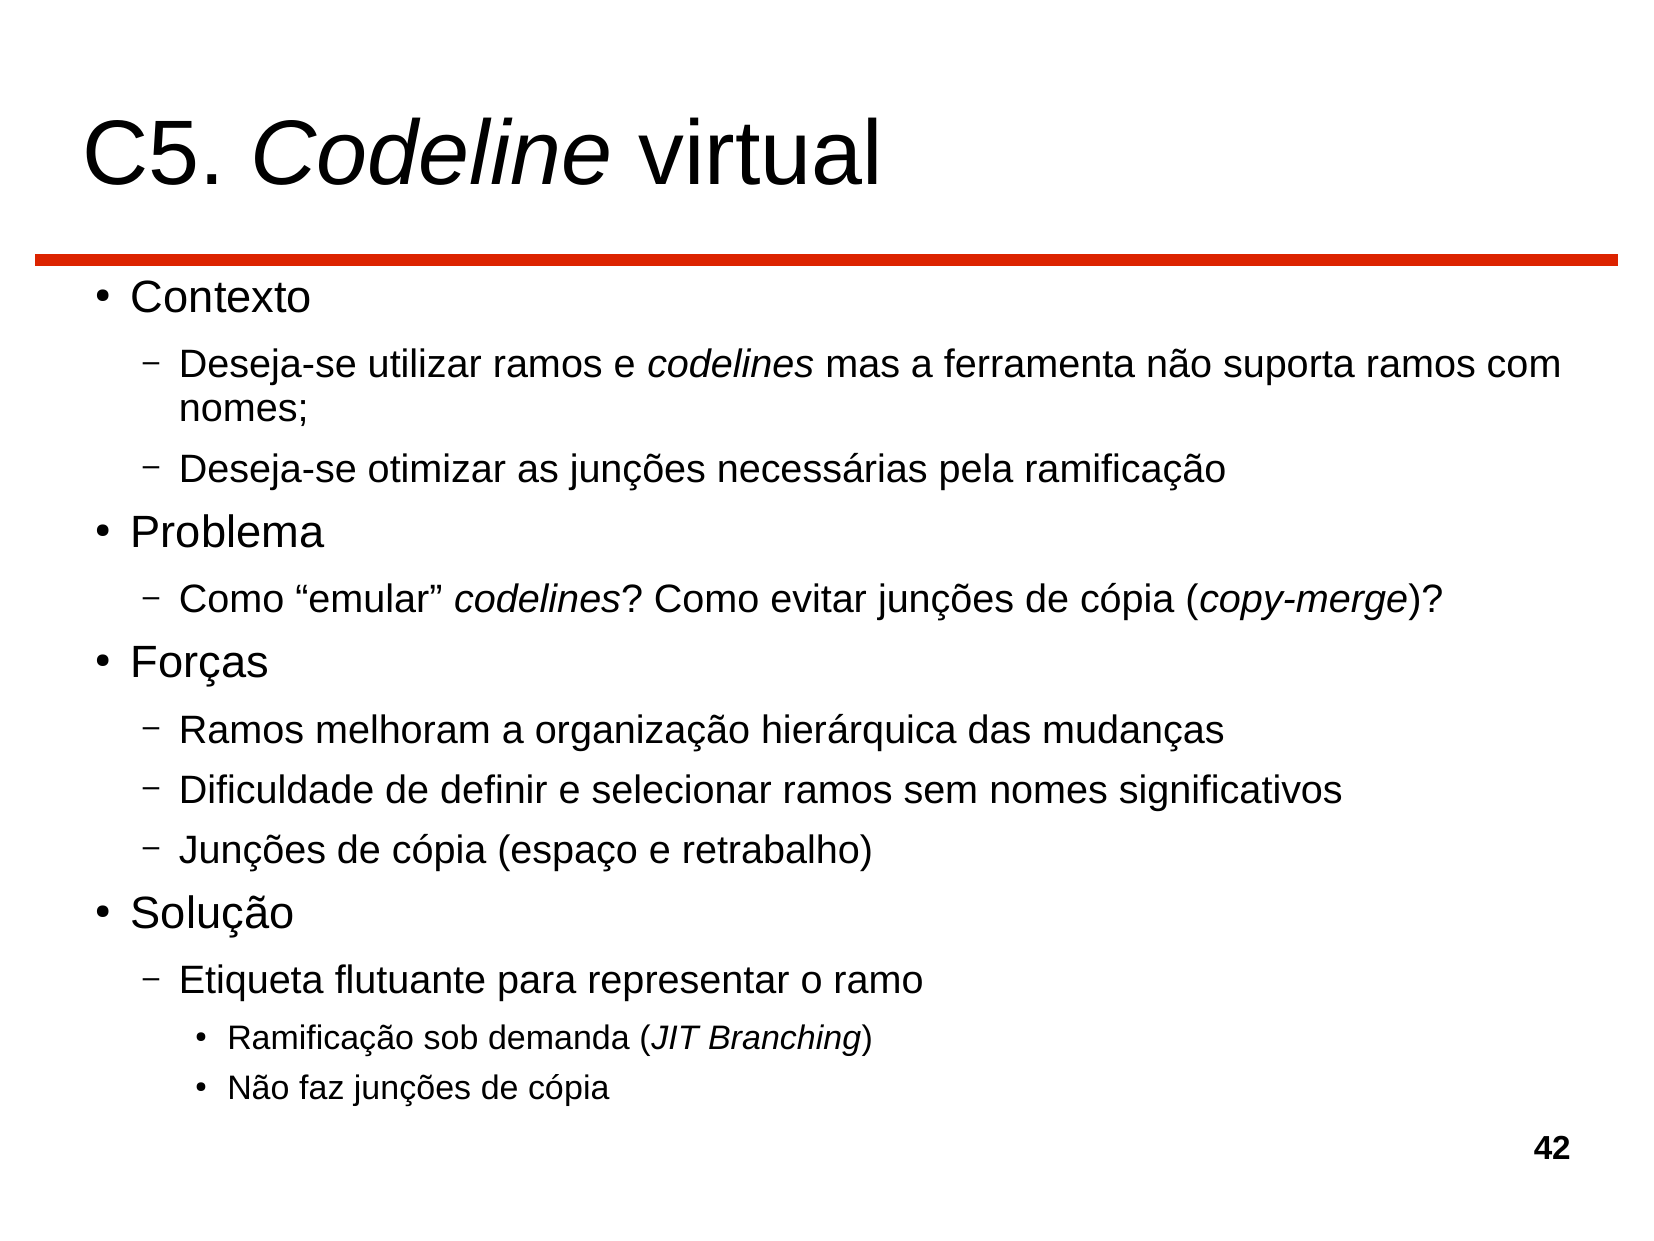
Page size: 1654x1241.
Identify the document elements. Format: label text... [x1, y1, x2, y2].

title C5. Codeline virtual [82, 49, 1571, 257]
list Contexto Deseja-se utilizar ramos e codelines mas a ferramenta não suporta ramos com nomes; Deseja-se otimizar as junções necessárias pela ramificação Problema Como “emular” codelines? Como evitar junções de cópia (copy-merge)? Forças Ramos melhoram a organização hierárquica das mudanças Dificuldade de definir e selecionar ramos sem nomes significativos Junções de cópia (espaço e retrabalho) Solução Etiqueta flutuante para representar o ramo Ramificação sob demanda (JIT Branching) Não faz junções de cópia [82, 271, 1571, 1111]
